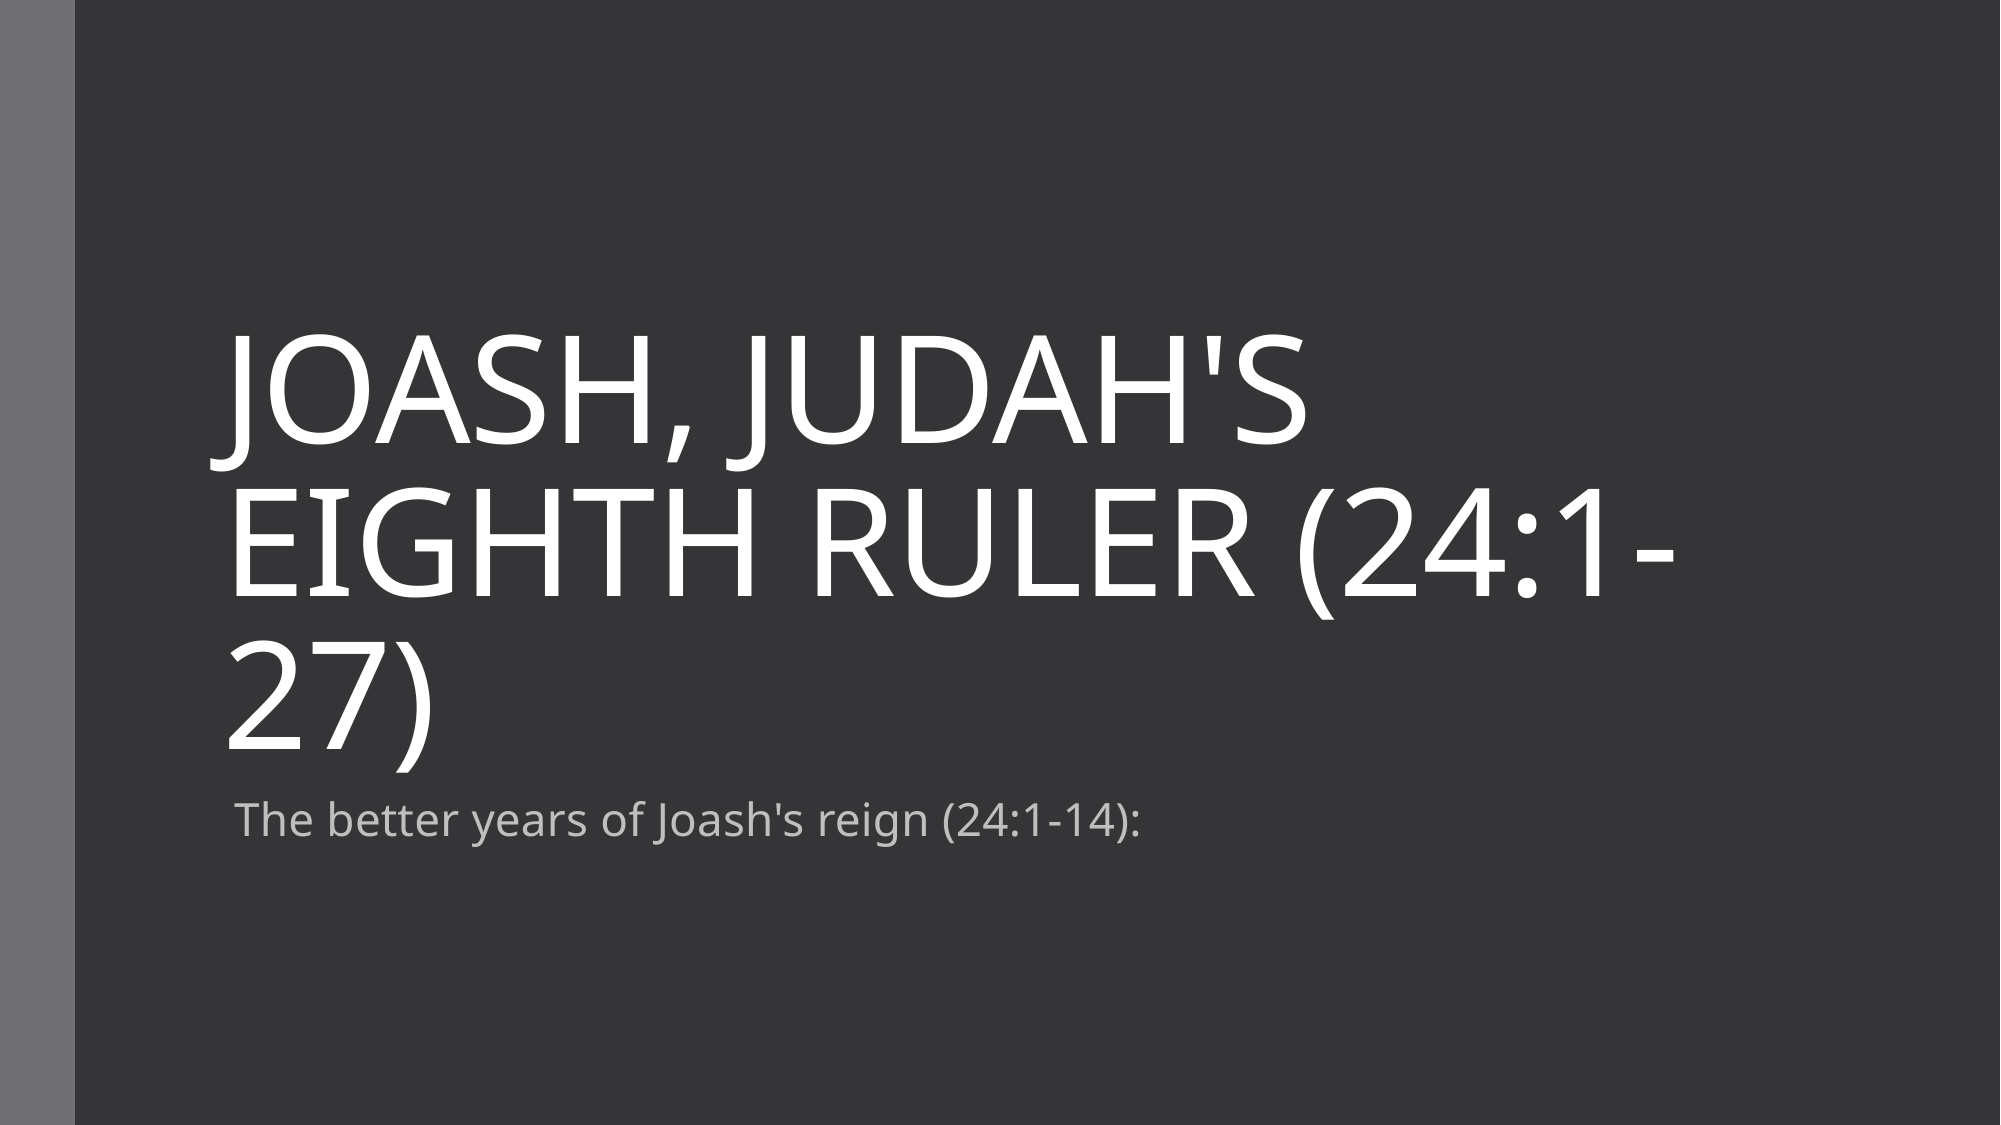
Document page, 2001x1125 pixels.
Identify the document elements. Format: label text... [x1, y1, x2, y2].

subtitle The better years of Joash's reign (24:1-14): [206, 787, 1752, 1066]
title JOASH, JUDAH'S EIGHTH RULER (24:1-27) [206, 124, 1752, 787]
